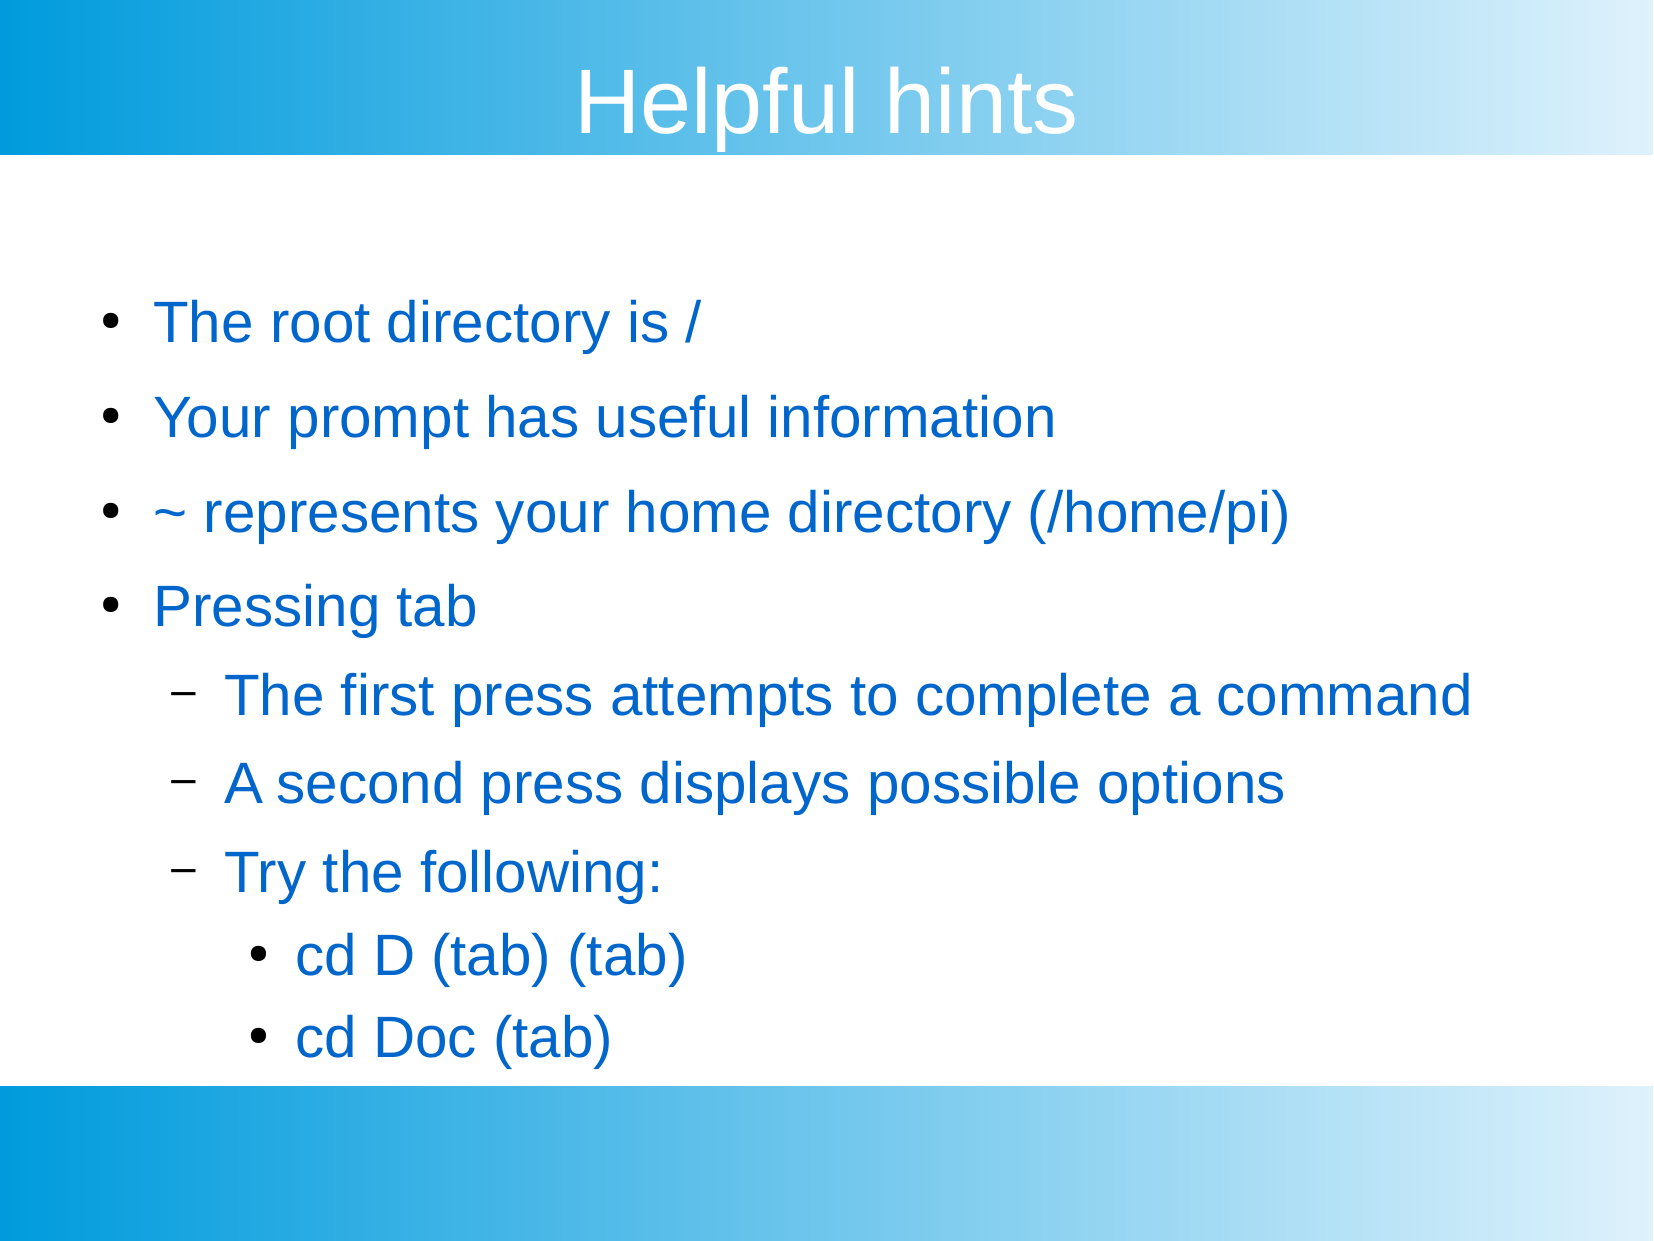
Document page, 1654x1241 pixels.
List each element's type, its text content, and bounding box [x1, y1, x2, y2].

title Helpful hints [82, 49, 1571, 155]
list The root directory is / Your prompt has useful information ~ represents your home directory (/home/pi) Pressing tab The first press attempts to complete a command A second press displays possible options Try the following: cd D (tab) (tab) cd Doc (tab) [82, 290, 1571, 1010]
